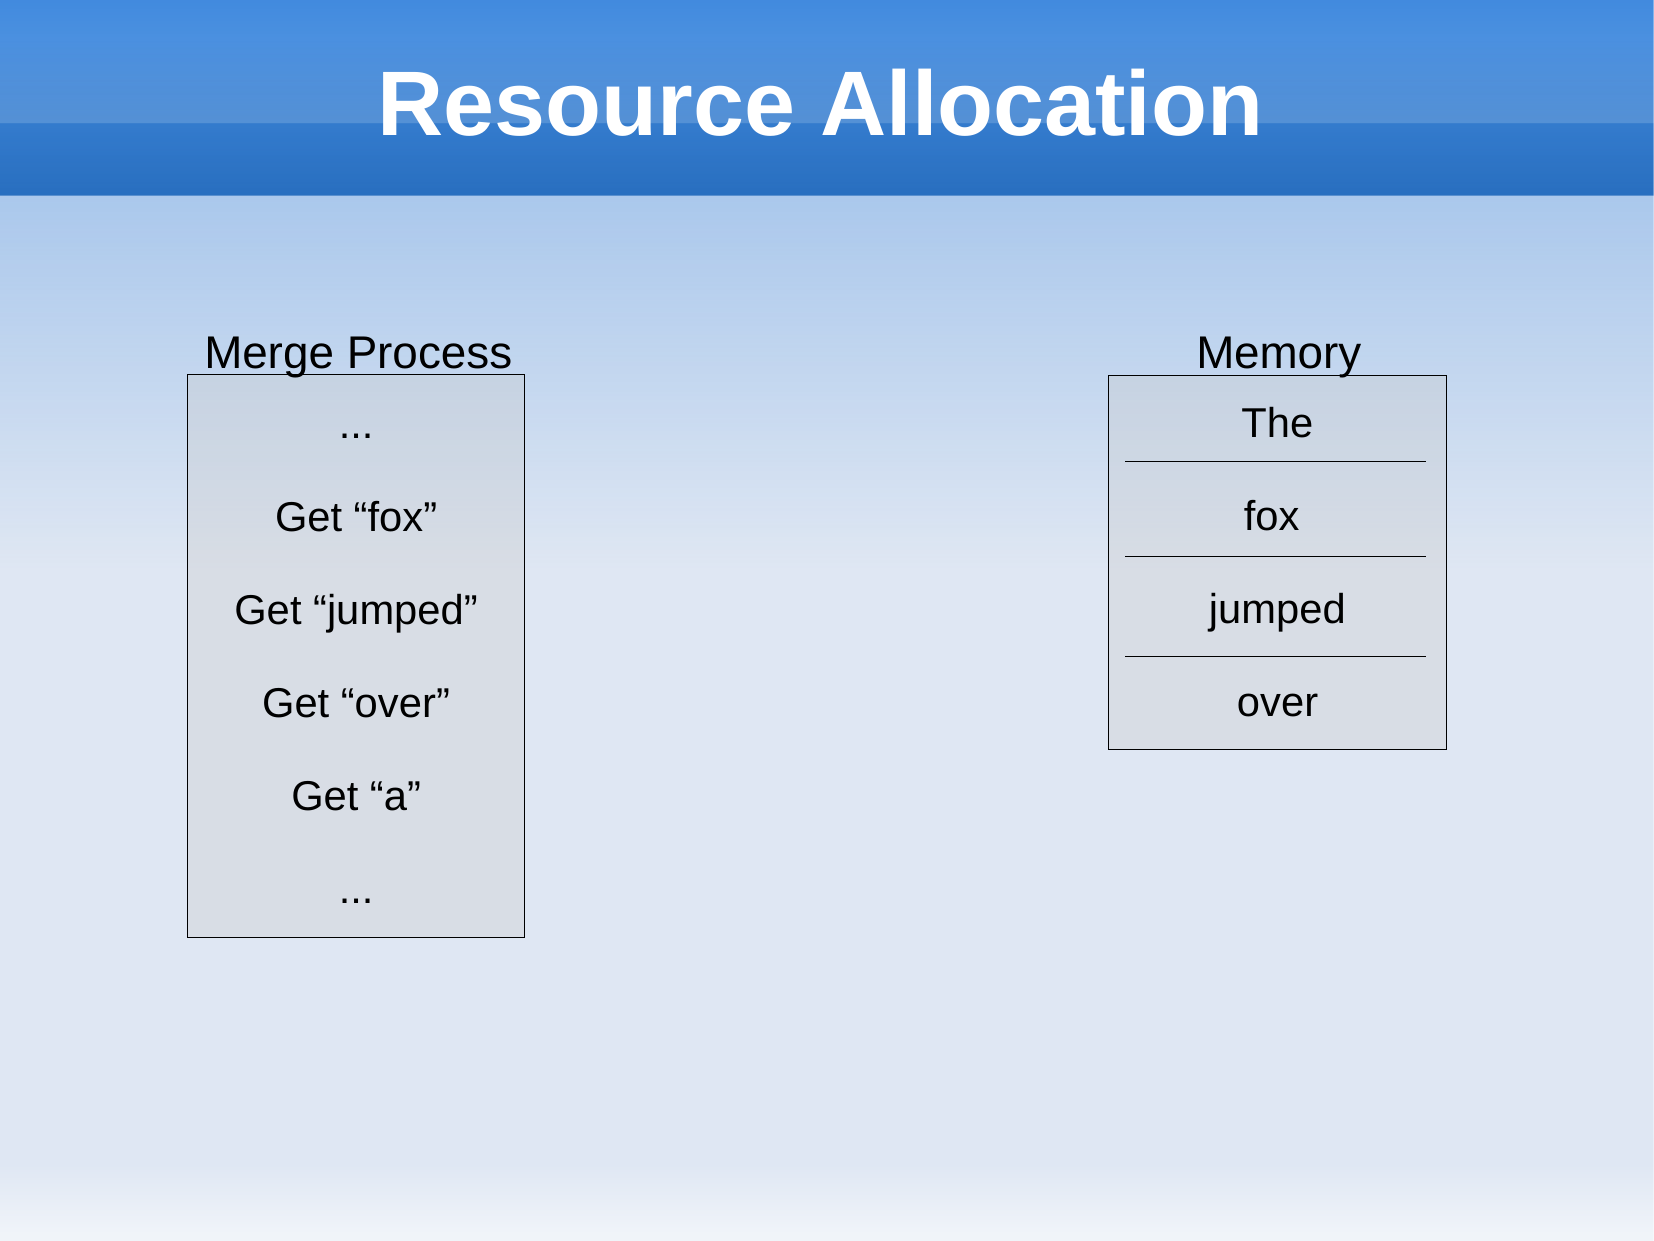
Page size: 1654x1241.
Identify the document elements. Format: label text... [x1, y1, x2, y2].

text_box The fox jumped over [1108, 375, 1447, 750]
text_box Memory [1181, 319, 1377, 386]
text_box Merge Process [189, 319, 528, 386]
text_box ... Get “fox” Get “jumped” Get “over” Get “a” ... [187, 374, 525, 938]
title Resource Allocation [76, 7, 1565, 200]
picture [0, 0, 1654, 1241]
